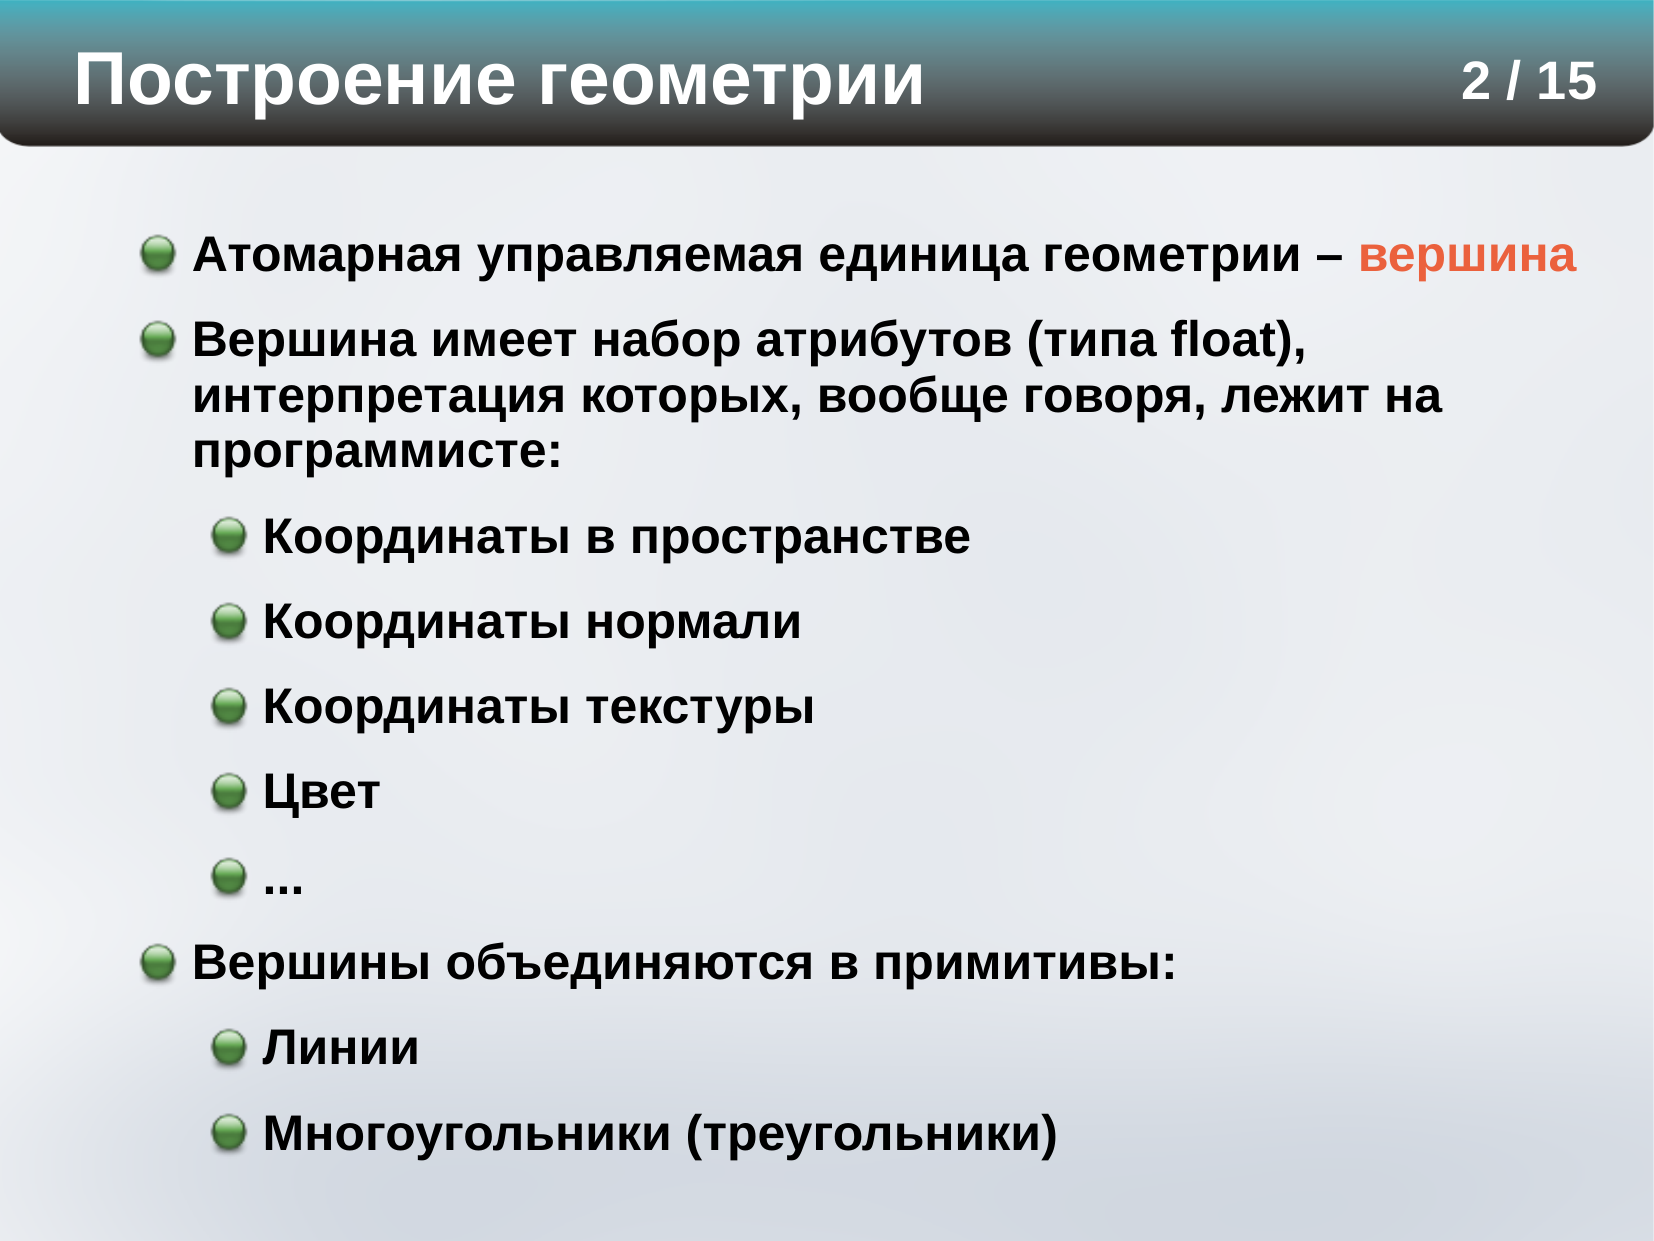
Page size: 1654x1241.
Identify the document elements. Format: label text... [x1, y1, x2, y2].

text_box Построение геометрии [59, 29, 1418, 129]
picture [0, 0, 1654, 1241]
text_box Атомарная управляемая единица геометрии – вершина Вершина имеет набор атрибутов (типа float), интерпретация которых, вообще говоря, лежит на программисте: Координаты в пространстве Координаты нормали Координаты текстуры Цвет ... Вершины объединяются в примитивы: Линии Многоугольники (треугольники) [118, 218, 1595, 1169]
text_box <номер> / 15 [1446, 42, 1654, 179]
